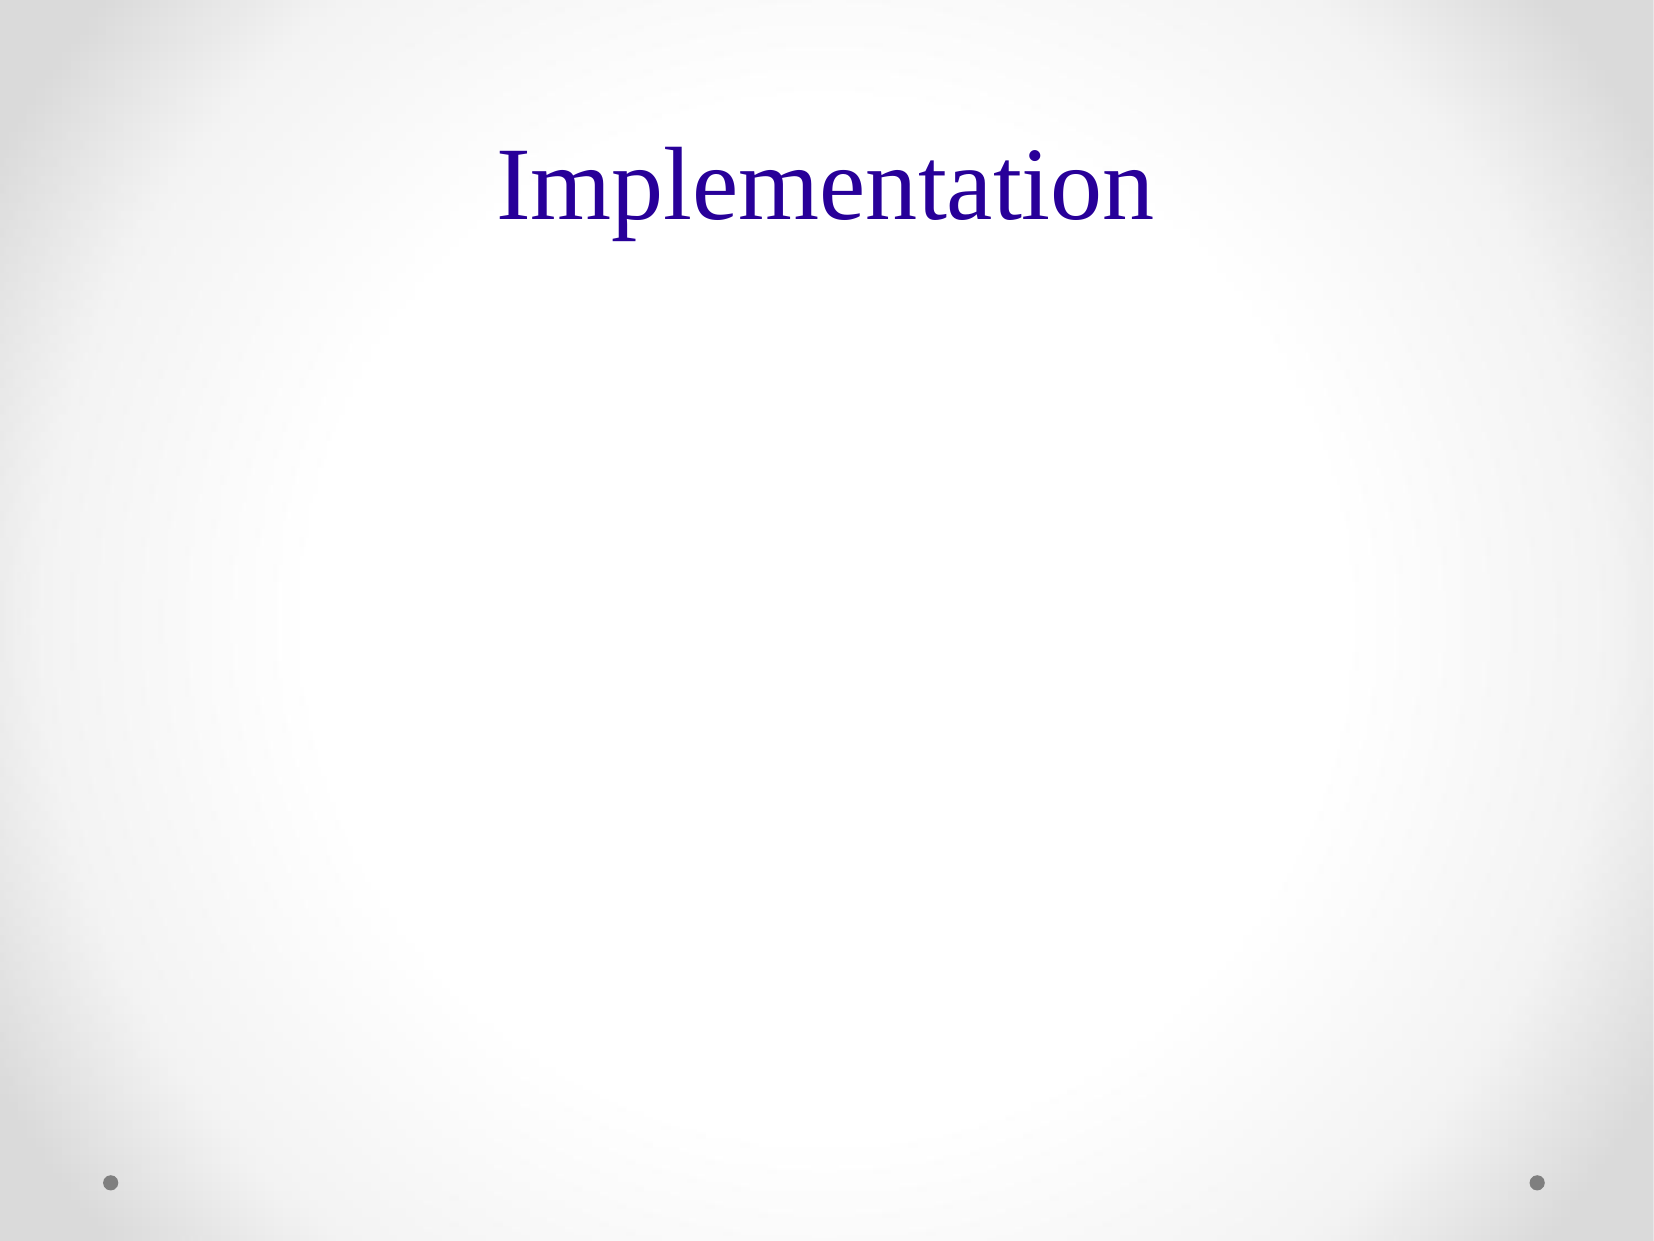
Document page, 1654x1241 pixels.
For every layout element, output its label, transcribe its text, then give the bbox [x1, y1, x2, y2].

title Implementation [82, 47, 1571, 249]
picture [0, 0, 1654, 1241]
